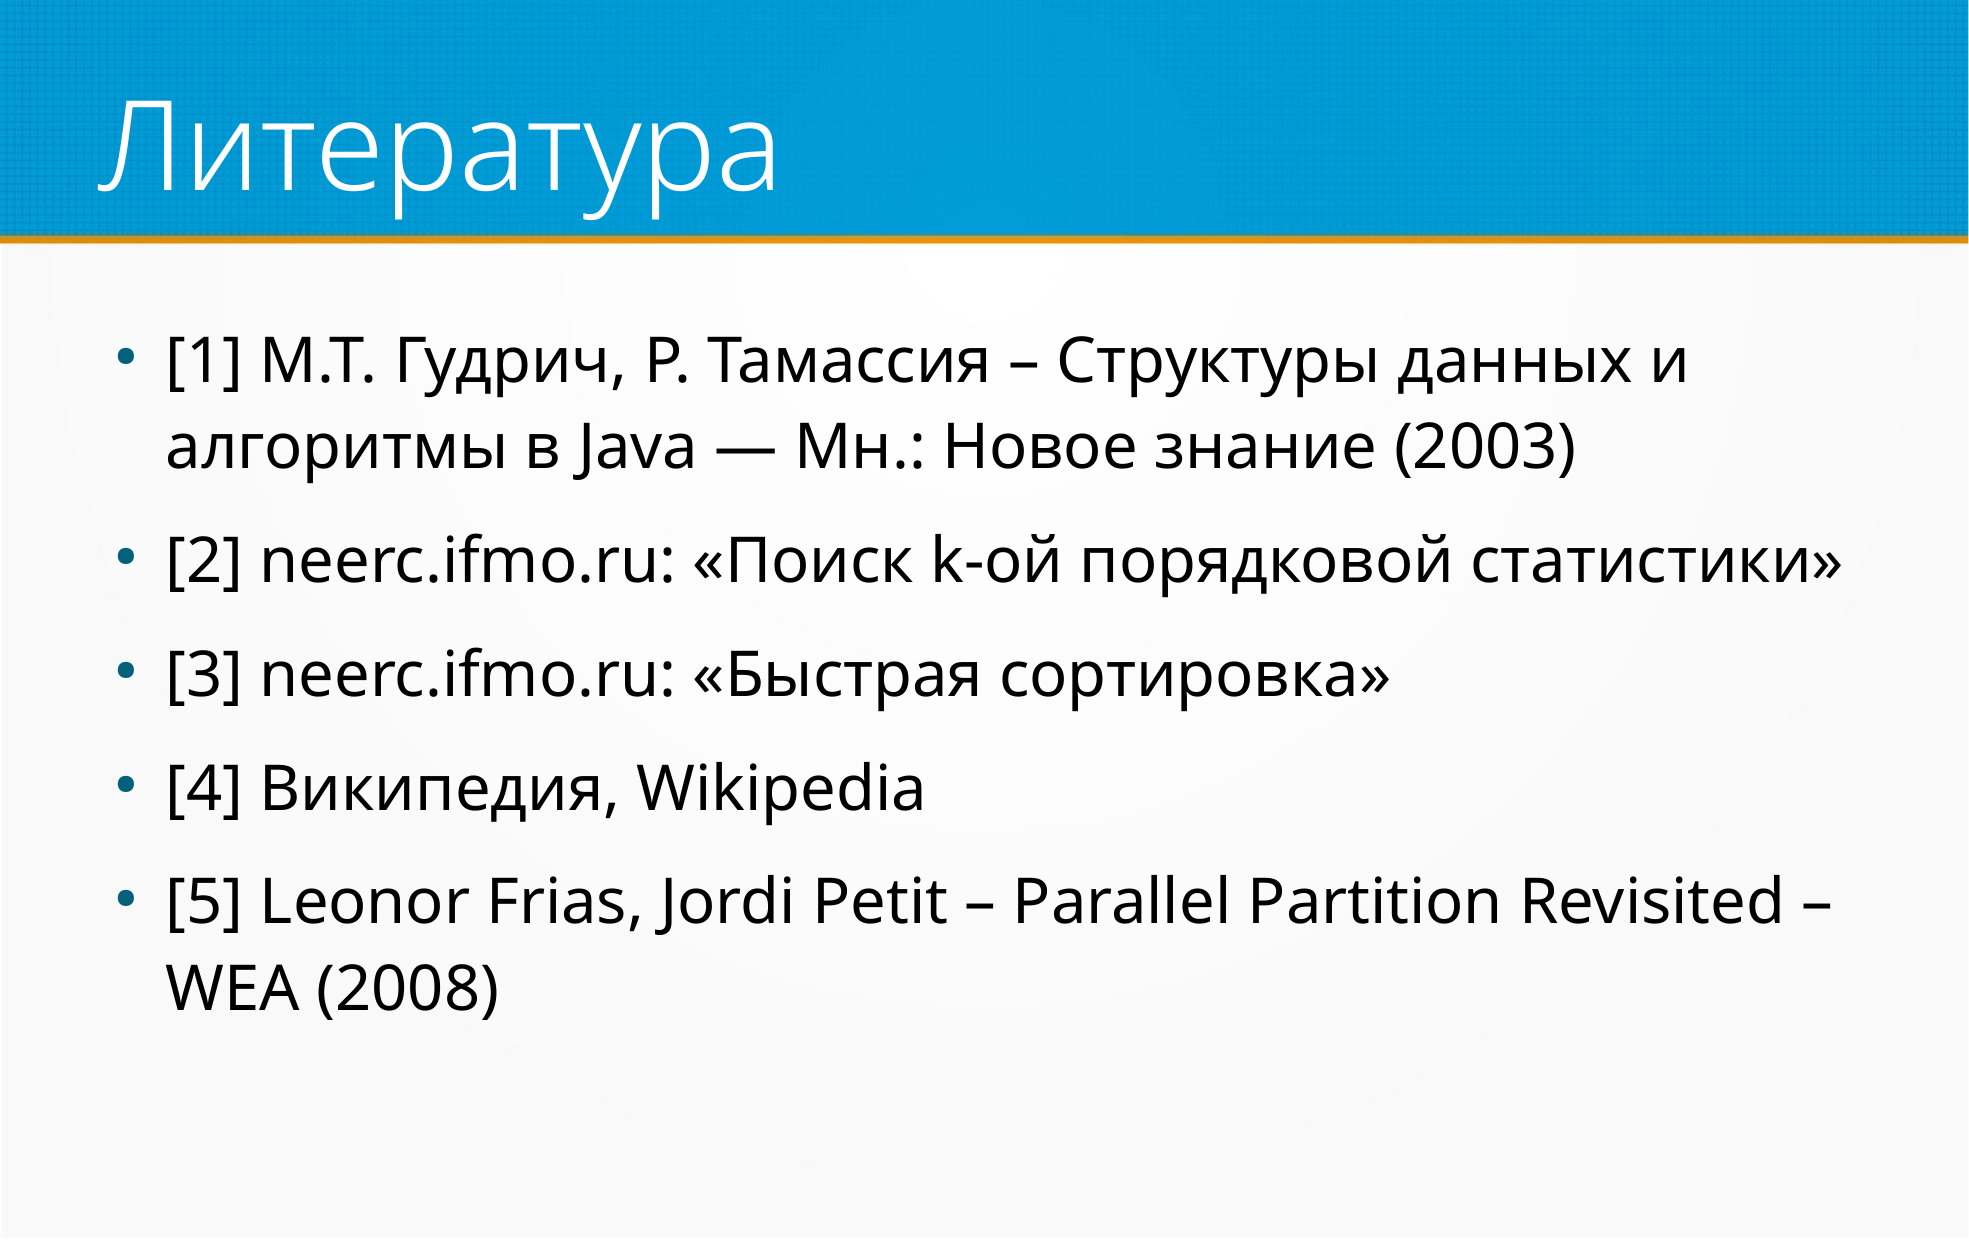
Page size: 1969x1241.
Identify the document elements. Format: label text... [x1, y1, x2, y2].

title Литература [98, 19, 1870, 227]
list [1] М.Т. Гудрич, Р. Тамассия – Структуры данных и алгоритмы в Java — Мн.: Новое знание (2003) [2] neerc.ifmo.ru: «Поиск k-ой порядковой статистики» [3] neerc.ifmo.ru: «Быстрая сортировка» [4] Википедия, Wikipedia [5] Leonor Frias, Jordi Petit – Parallel Partition Revisited – WEA (2008) [98, 315, 1861, 1081]
picture [0, 233, 1969, 1241]
